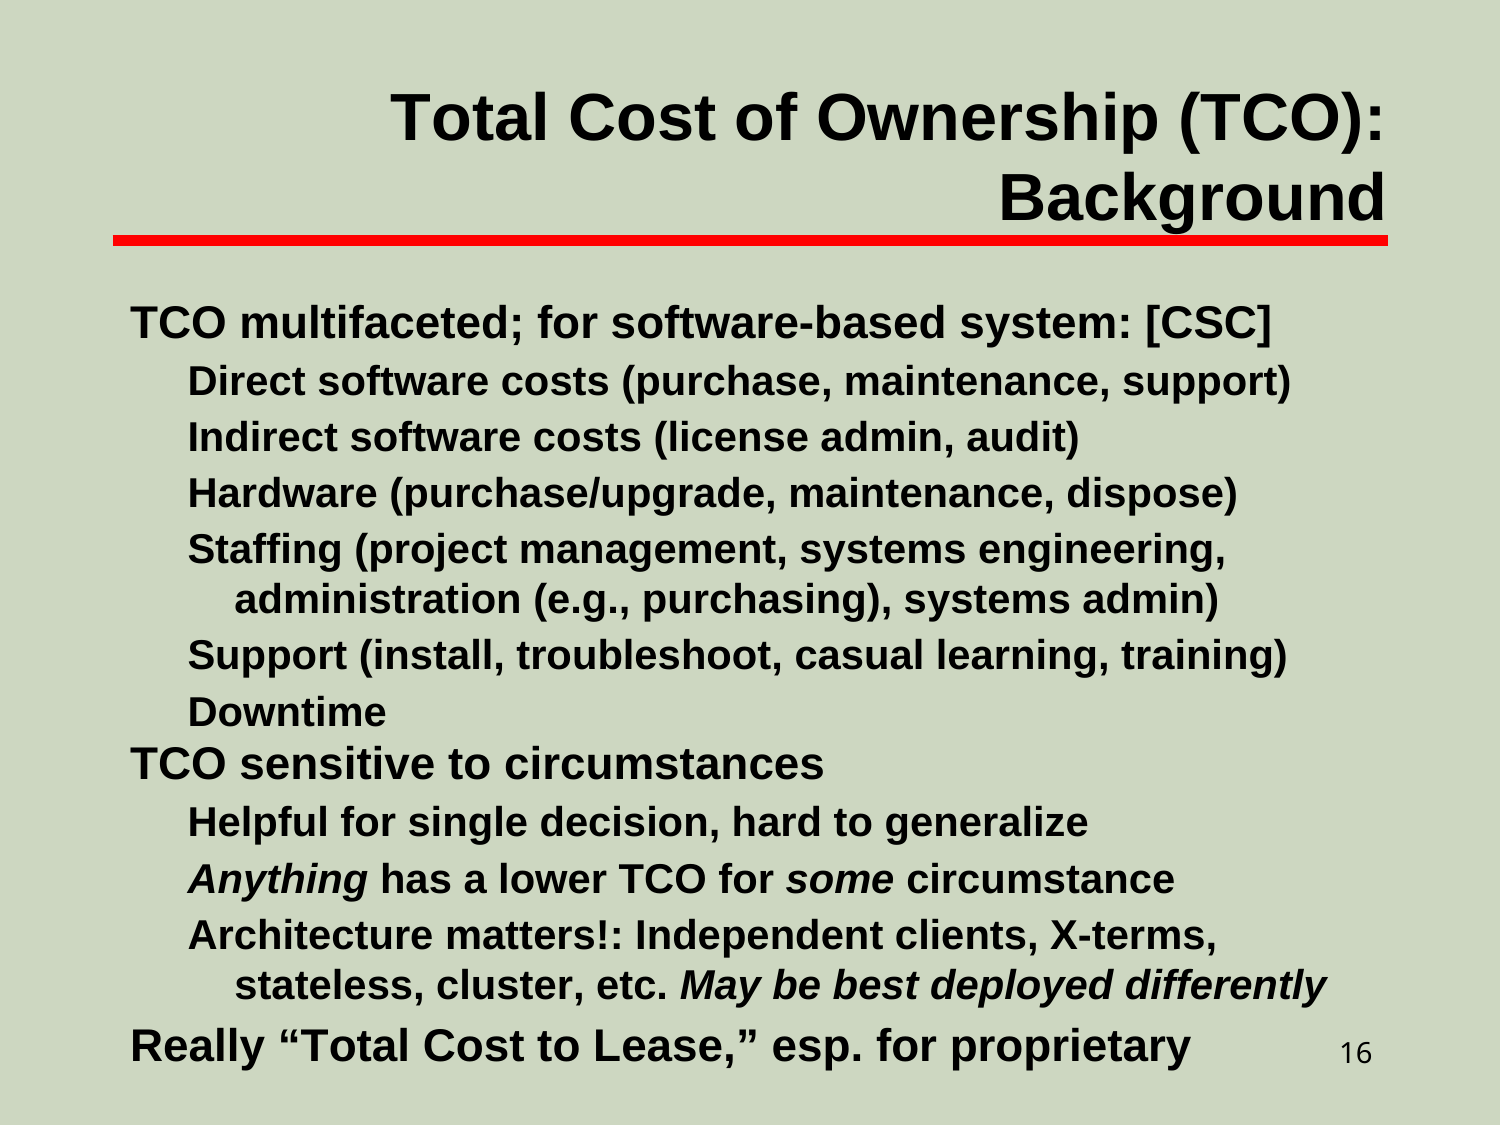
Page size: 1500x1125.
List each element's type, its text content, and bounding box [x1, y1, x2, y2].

title Total Cost of Ownership (TCO): Background [337, 77, 1388, 233]
list TCO multifaceted; for software-based system: [CSC] Direct software costs (purchase, maintenance, support) Indirect software costs (license admin, audit) Hardware (purchase/upgrade, maintenance, dispose) Staffing (project management, systems engineering, administration (e.g., purchasing), systems admin) Support (install, troubleshoot, casual learning, training) Downtime TCO sensitive to circumstances Helpful for single decision, hard to generalize Anything has a lower TCO for some circumstance Architecture matters!: Independent clients, X-terms, stateless, cluster, etc. May be best deployed differently Really “Total Cost to Lease,” esp. for proprietary [112, 299, 1388, 1090]
